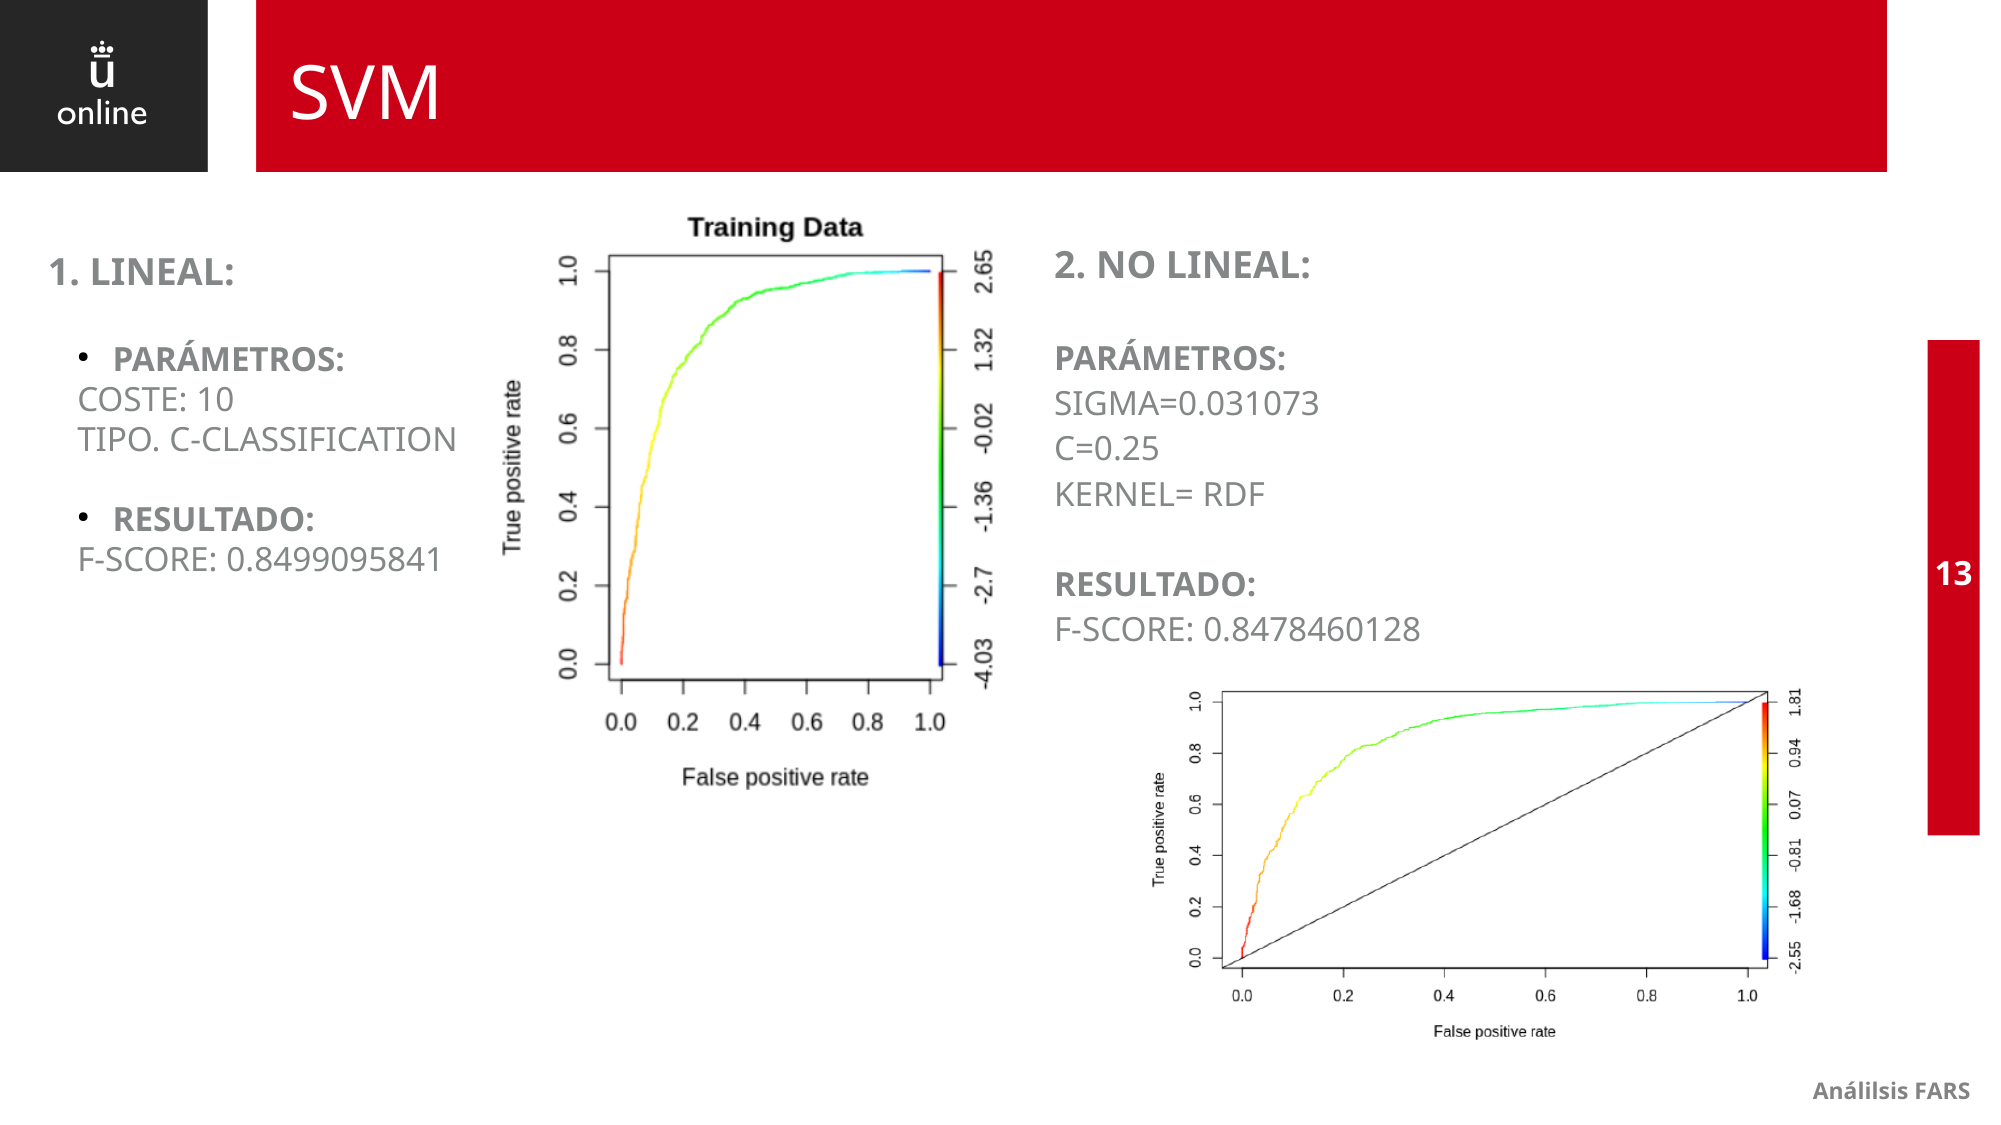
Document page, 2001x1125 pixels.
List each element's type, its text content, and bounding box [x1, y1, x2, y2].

title SVM [274, 9, 1829, 142]
picture [1146, 661, 1831, 1048]
text_box 1. Lineal: Parámetros: COSTE: 10 TIPO. C-Classification RESULTADO: F-SCORE: 0.8499095841 [47, 248, 497, 674]
text_box 2. NO LINEAL: PARÁMETROS: SIgma=0.031073 C=0.25 Kernel= RDF RESULTADO: F-SCORE: 0.8478460128 [1039, 231, 1808, 638]
picture [40, 26, 164, 150]
footer Análilsis FARS [671, 1060, 1986, 1121]
picture [484, 204, 1006, 815]
slide_number <número> [1898, 544, 2000, 605]
